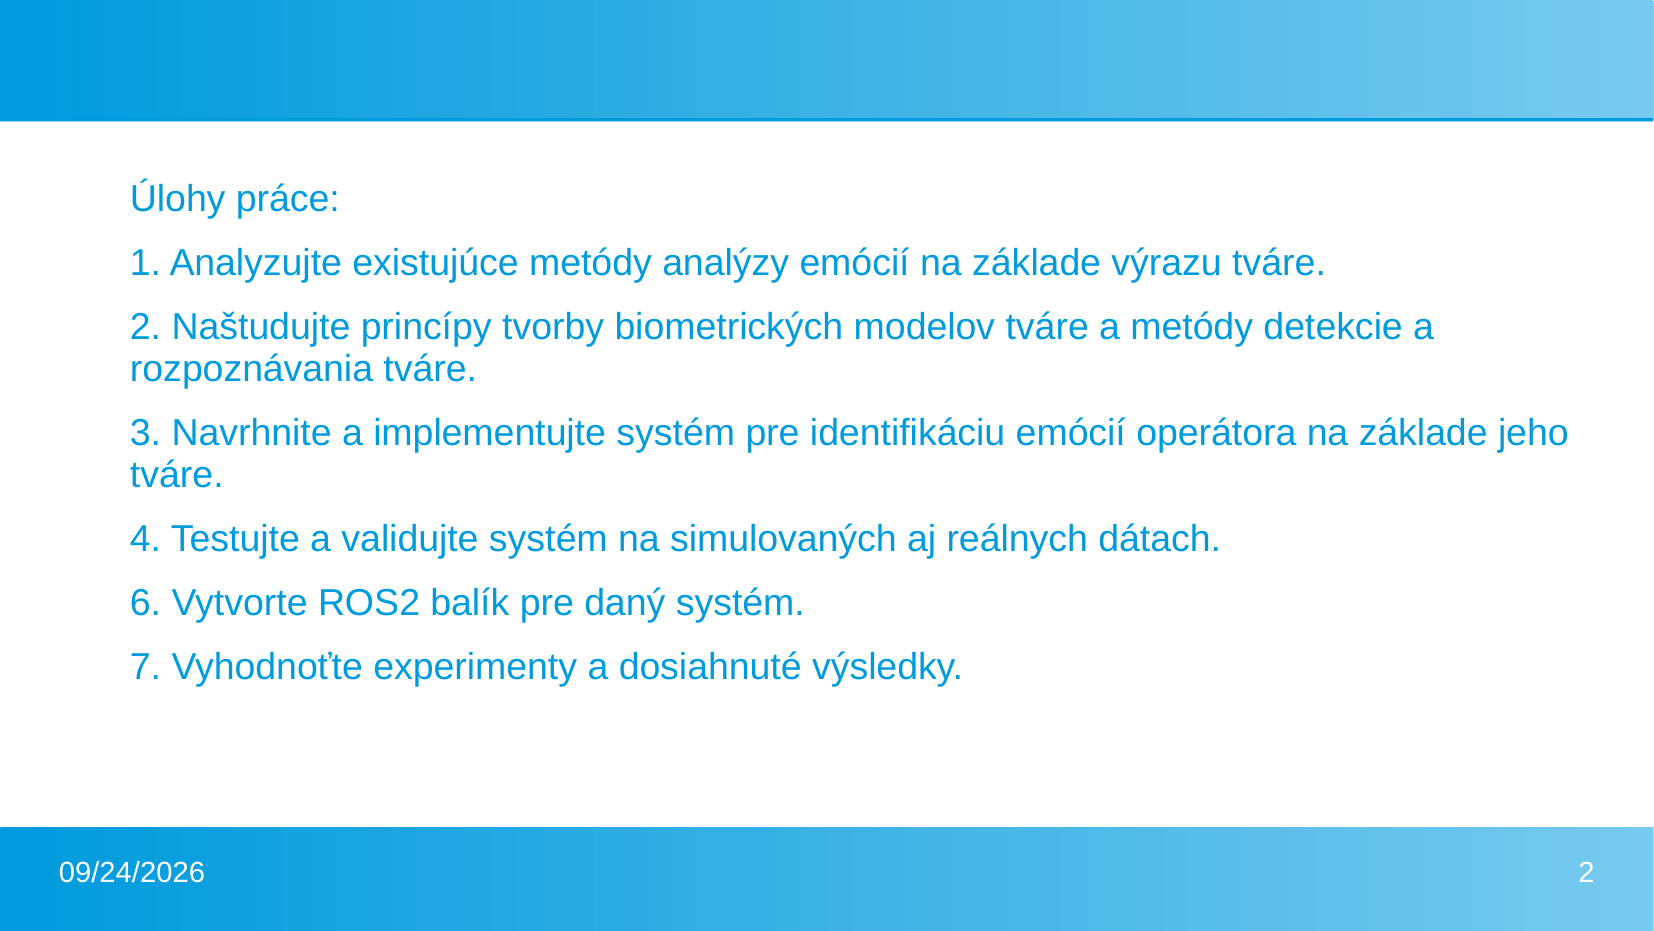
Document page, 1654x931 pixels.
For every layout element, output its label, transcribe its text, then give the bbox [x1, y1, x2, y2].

list Úlohy práce: 1. Analyzujte existujúce metódy analýzy emócií na základe výrazu tváre. 2. Naštudujte princípy tvorby biometrických modelov tváre a metódy detekcie a rozpoznávania tváre. 3. Navrhnite a implementujte systém pre identifikáciu emócií operátora na základe jeho tváre. 4. Testujte a validujte systém na simulovaných aj reálnych dátach. 6. Vytvorte ROS2 balík pre daný systém. 7. Vyhodnoťte experimenty a dosiahnuté výsledky. [59, 177, 1595, 768]
